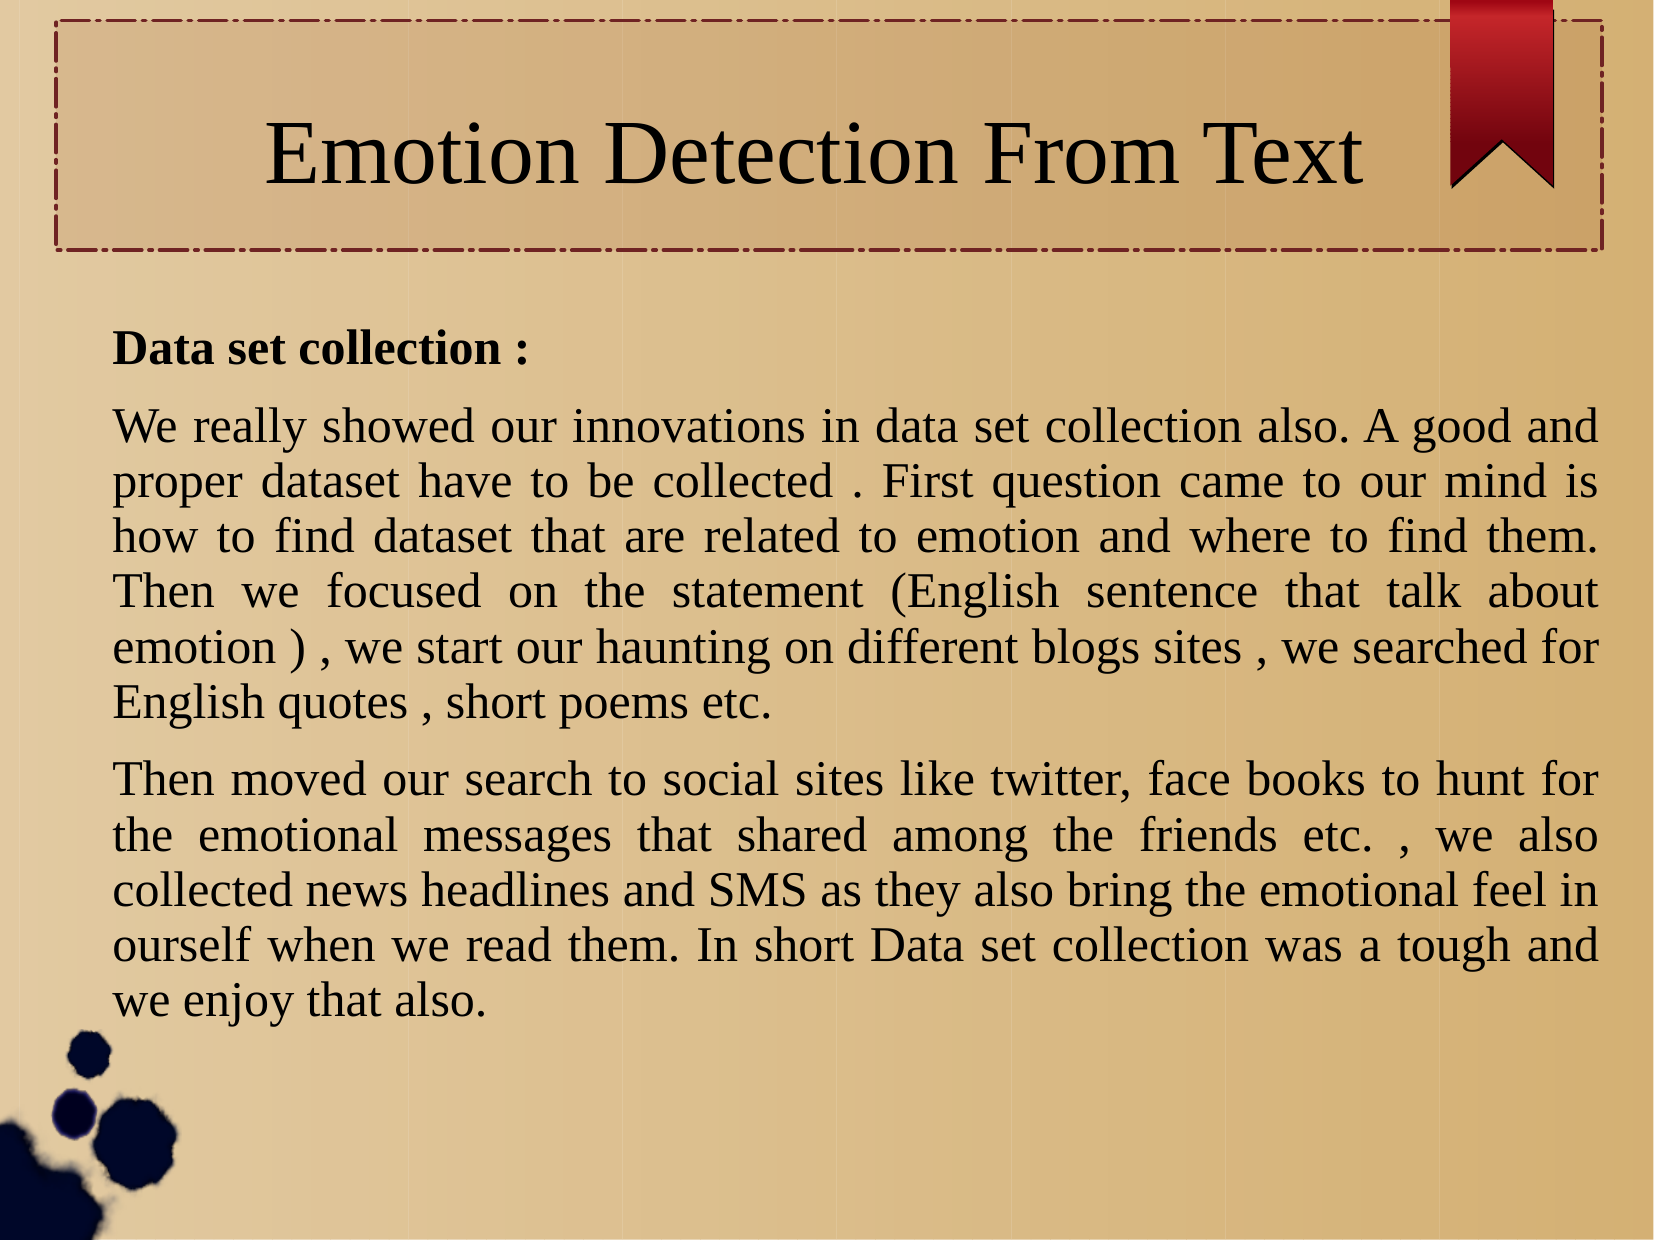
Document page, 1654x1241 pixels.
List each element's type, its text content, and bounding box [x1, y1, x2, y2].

list Data set collection : We really showed our innovations in data set collection also. A good and proper dataset have to be collected . First question came to our mind is how to find dataset that are related to emotion and where to find them. Then we focused on the statement (English sentence that talk about emotion ) , we start our haunting on different blogs sites , we searched for English quotes , short poems etc. Then moved our search to social sites like twitter, face books to hunt for the emotional messages that shared among the friends etc. , we also collected news headlines and SMS as they also bring the emotional feel in ourself when we read them. In short Data set collection was a tough and we enjoy that also. [112, 320, 1601, 1040]
title Emotion Detection From Text [82, 49, 1571, 257]
